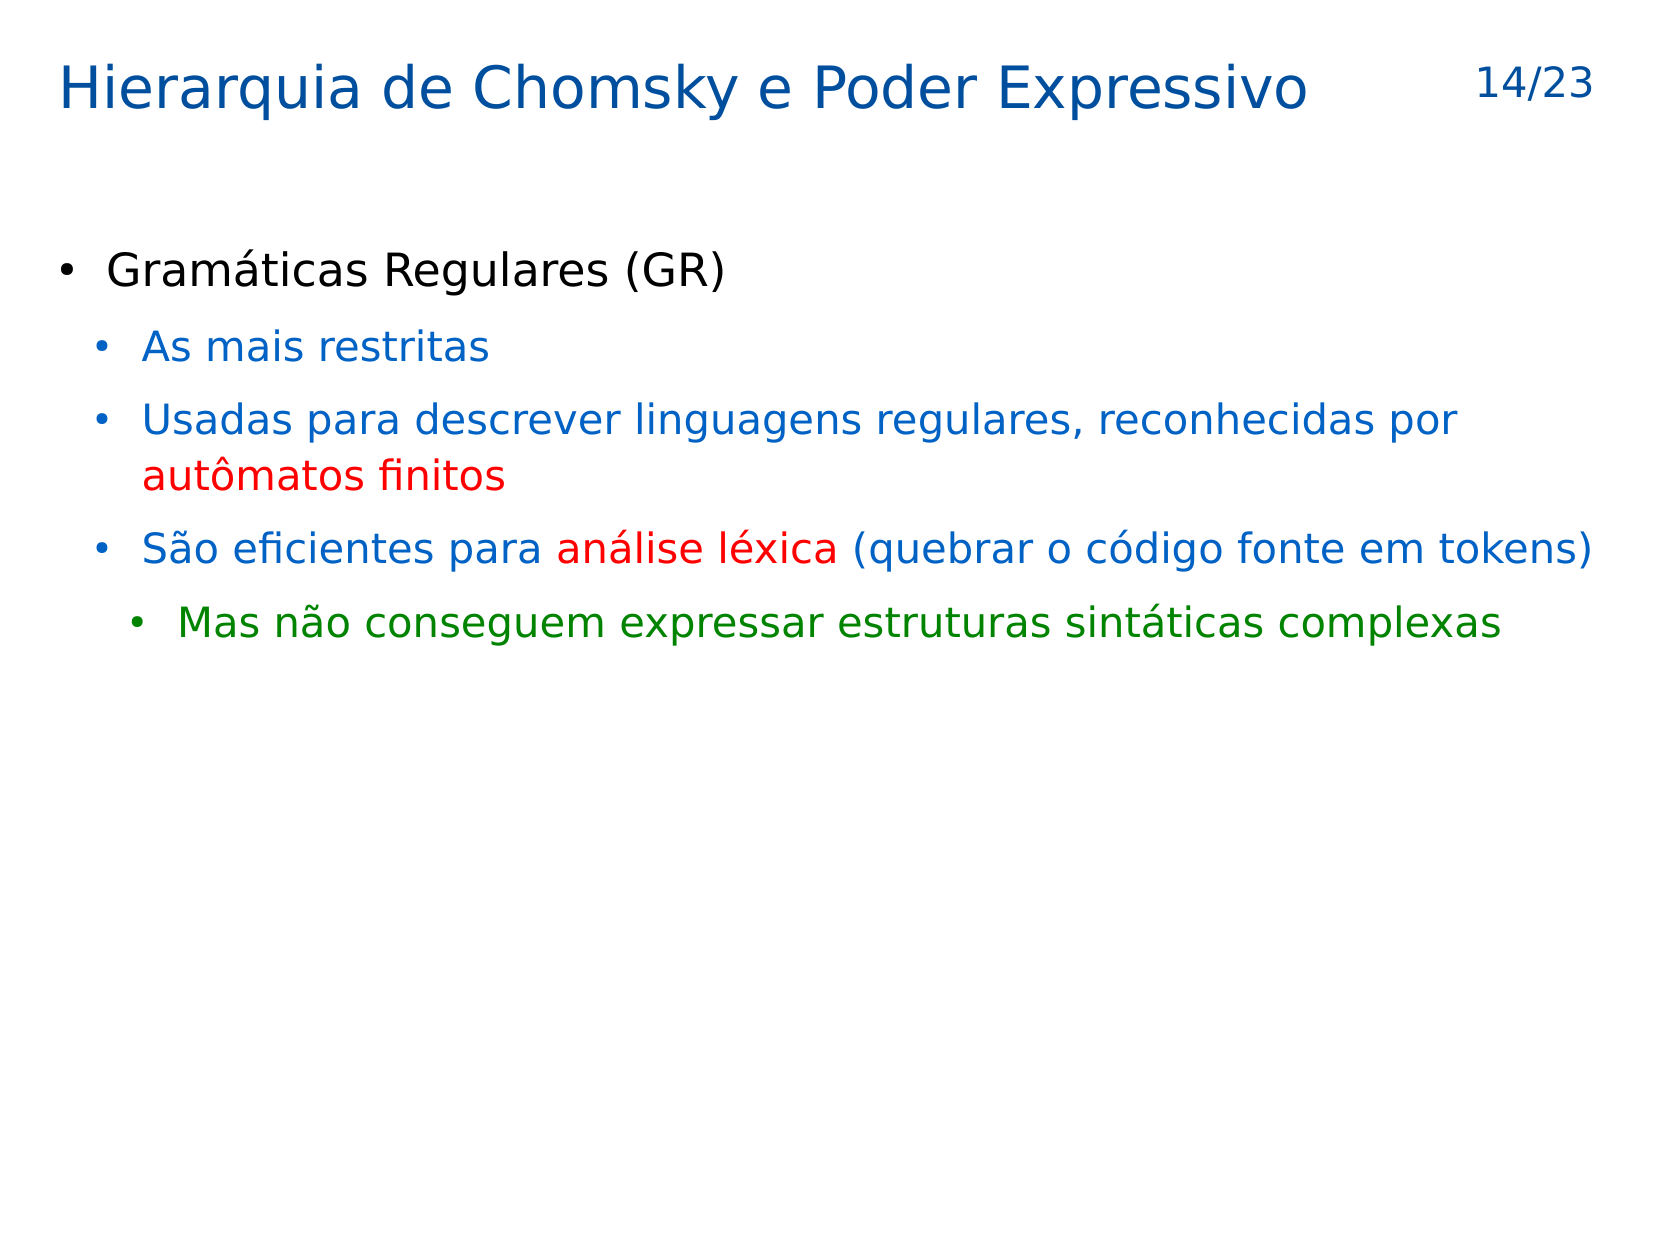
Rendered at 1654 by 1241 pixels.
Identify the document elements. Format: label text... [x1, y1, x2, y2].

list Gramáticas Regulares (GR) As mais restritas Usadas para descrever linguagens regulares, reconhecidas por autômatos finitos São eficientes para análise léxica (quebrar o código fonte em tokens) Mas não conseguem expressar estruturas sintáticas complexas [59, 236, 1595, 1211]
title Hierarquia de Chomsky e Poder Expressivo [59, 29, 1625, 148]
